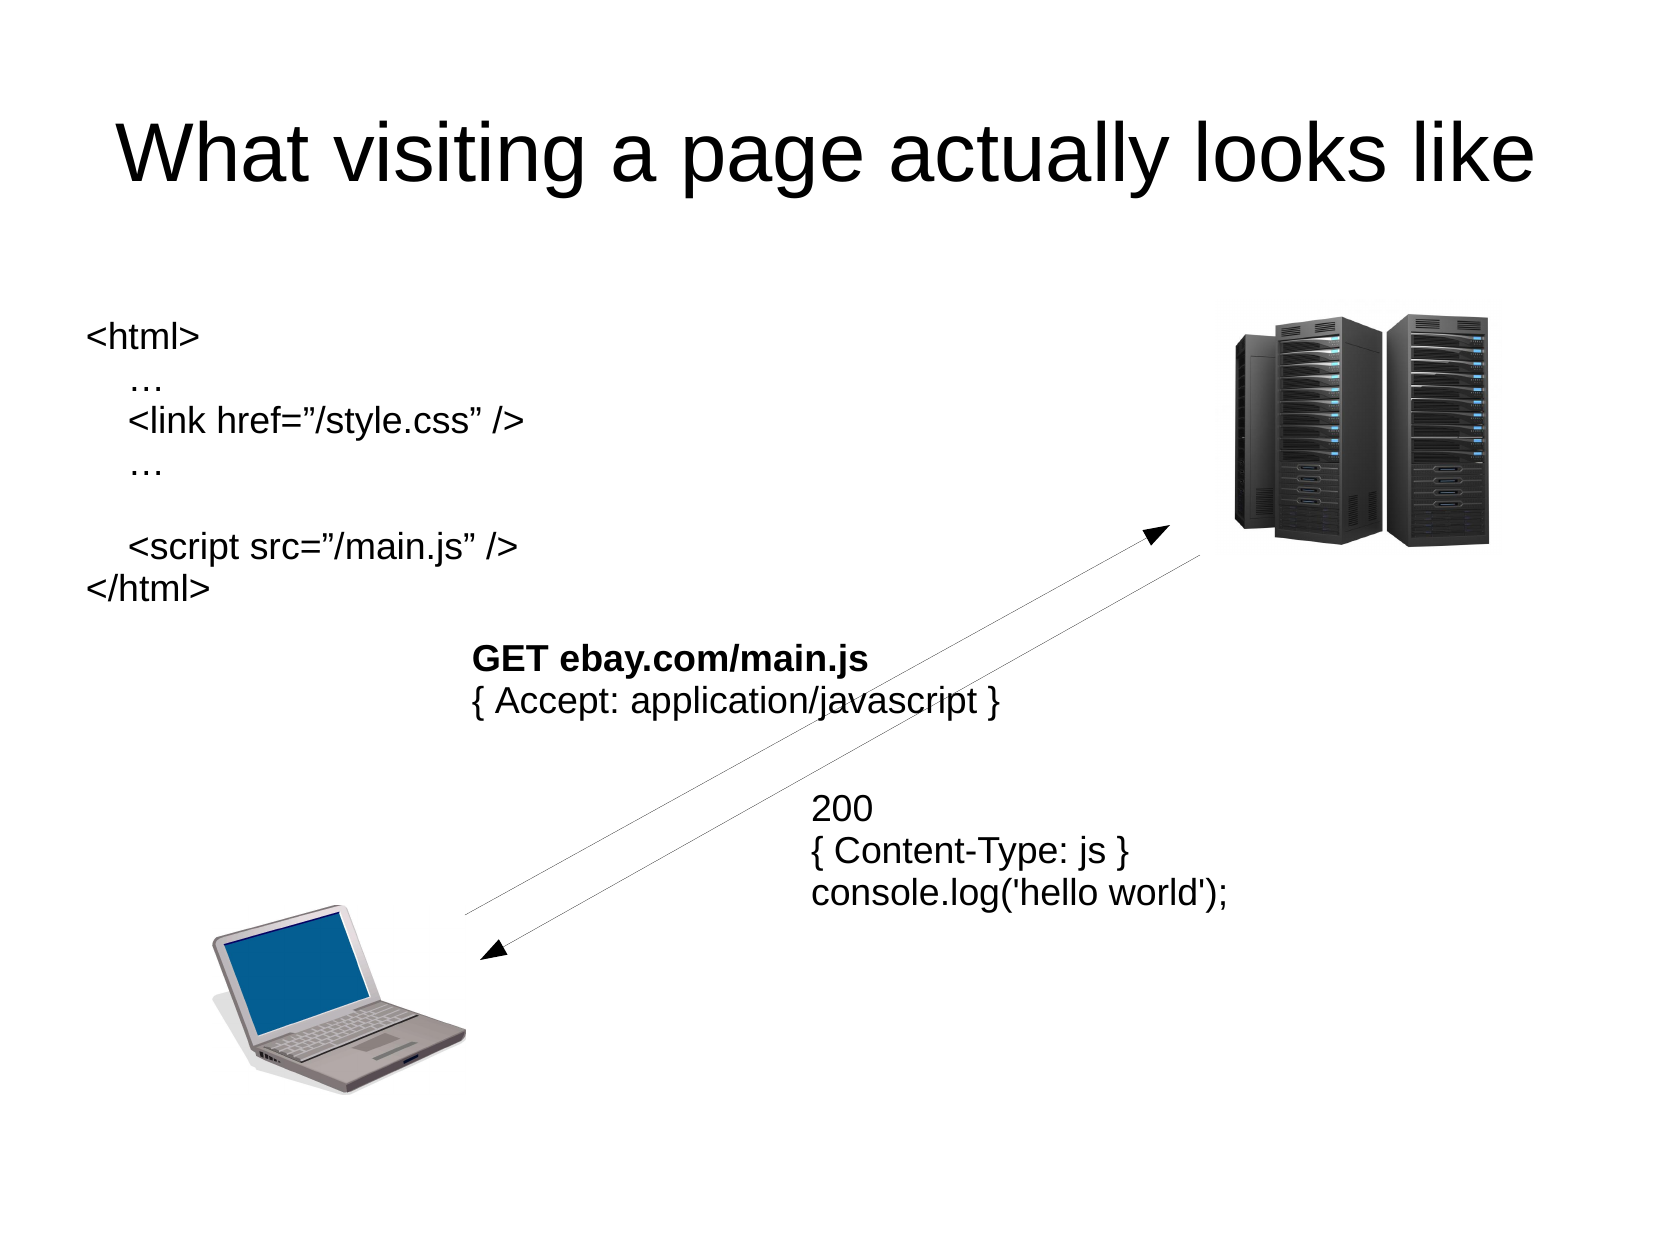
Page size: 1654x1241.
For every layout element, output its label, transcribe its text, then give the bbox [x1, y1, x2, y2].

title What visiting a page actually looks like [82, 49, 1571, 257]
picture [1215, 299, 1502, 556]
text_box 200 { Content-Type: js } console.log('hello world'); [796, 780, 1244, 921]
text_box <html> … <link href=”/style.css” /> … <script src=”/main.js” /> </html> [71, 308, 541, 659]
text_box GET ebay.com/main.js { Accept: application/javascript } [457, 630, 1016, 729]
picture [212, 905, 466, 1096]
